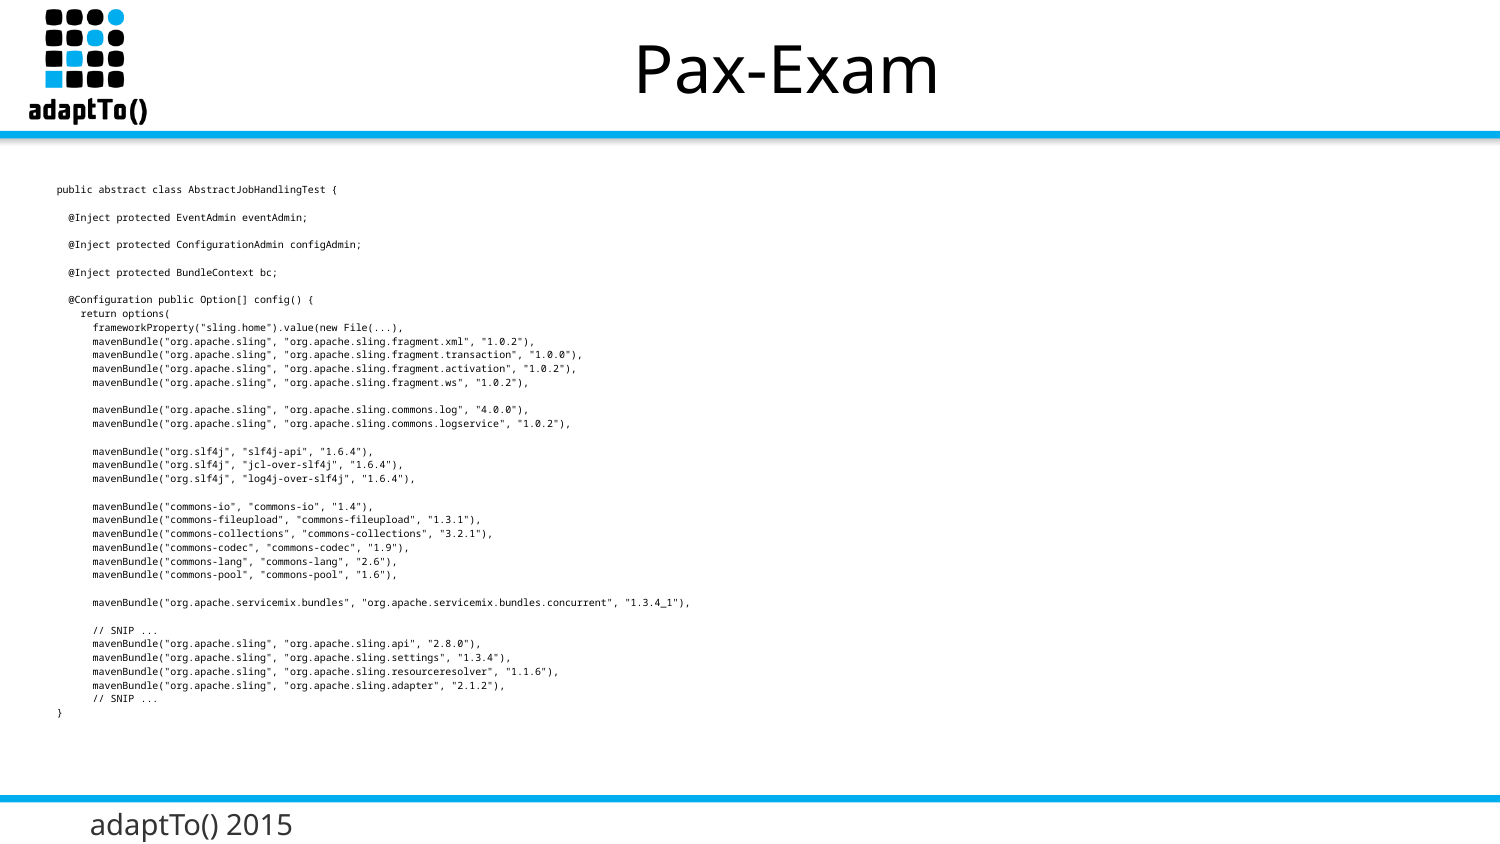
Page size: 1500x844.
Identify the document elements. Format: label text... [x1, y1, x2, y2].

title Pax-Exam [150, 15, 1425, 121]
list public abstract class AbstractJobHandlingTest { @Inject protected EventAdmin eventAdmin; @Inject protected ConfigurationAdmin configAdmin; @Inject protected BundleContext bc; @Configuration public Option[] config() { return options( frameworkProperty("sling.home").value(new File(...), mavenBundle("org.apache.sling", "org.apache.sling.fragment.xml", "1.0.2"), mavenBundle("org.apache.sling", "org.apache.sling.fragment.transaction", "1.0.0"), mavenBundle("org.apache.sling", "org.apache.sling.fragment.activation", "1.0.2"), mavenBundle("org.apache.sling", "org.apache.sling.fragment.ws", "1.0.2"), mavenBundle("org.apache.sling", "org.apache.sling.commons.log", "4.0.0"), mavenBundle("org.apache.sling", "org.apache.sling.commons.logservice", "1.0.2"), mavenBundle("org.slf4j", "slf4j-api", "1.6.4"), mavenBundle("org.slf4j", "jcl-over-slf4j", "1.6.4"), mavenBundle("org.slf4j", "log4j-over-slf4j", "1.6.4"), mavenBundle("commons-io", "commons-io", "1.4"), mavenBundle("commons-fileupload", "commons-fileupload", "1.3.1"), mavenBundle("commons-collections", "commons-collections", "3.2.1"), mavenBundle("commons-codec", "commons-codec", "1.9"), mavenBundle("commons-lang", "commons-lang", "2.6"), mavenBundle("commons-pool", "commons-pool", "1.6"), mavenBundle("org.apache.servicemix.bundles", "org.apache.servicemix.bundles.concurrent", "1.3.4_1"), // SNIP ... mavenBundle("org.apache.sling", "org.apache.sling.api", "2.8.0"), mavenBundle("org.apache.sling", "org.apache.sling.settings", "1.3.4"), mavenBundle("org.apache.sling", "org.apache.sling.resourceresolver", "1.1.6"), mavenBundle("org.apache.sling", "org.apache.sling.adapter", "2.1.2"), // SNIP ... } [52, 183, 1447, 760]
picture [27, 6, 148, 126]
